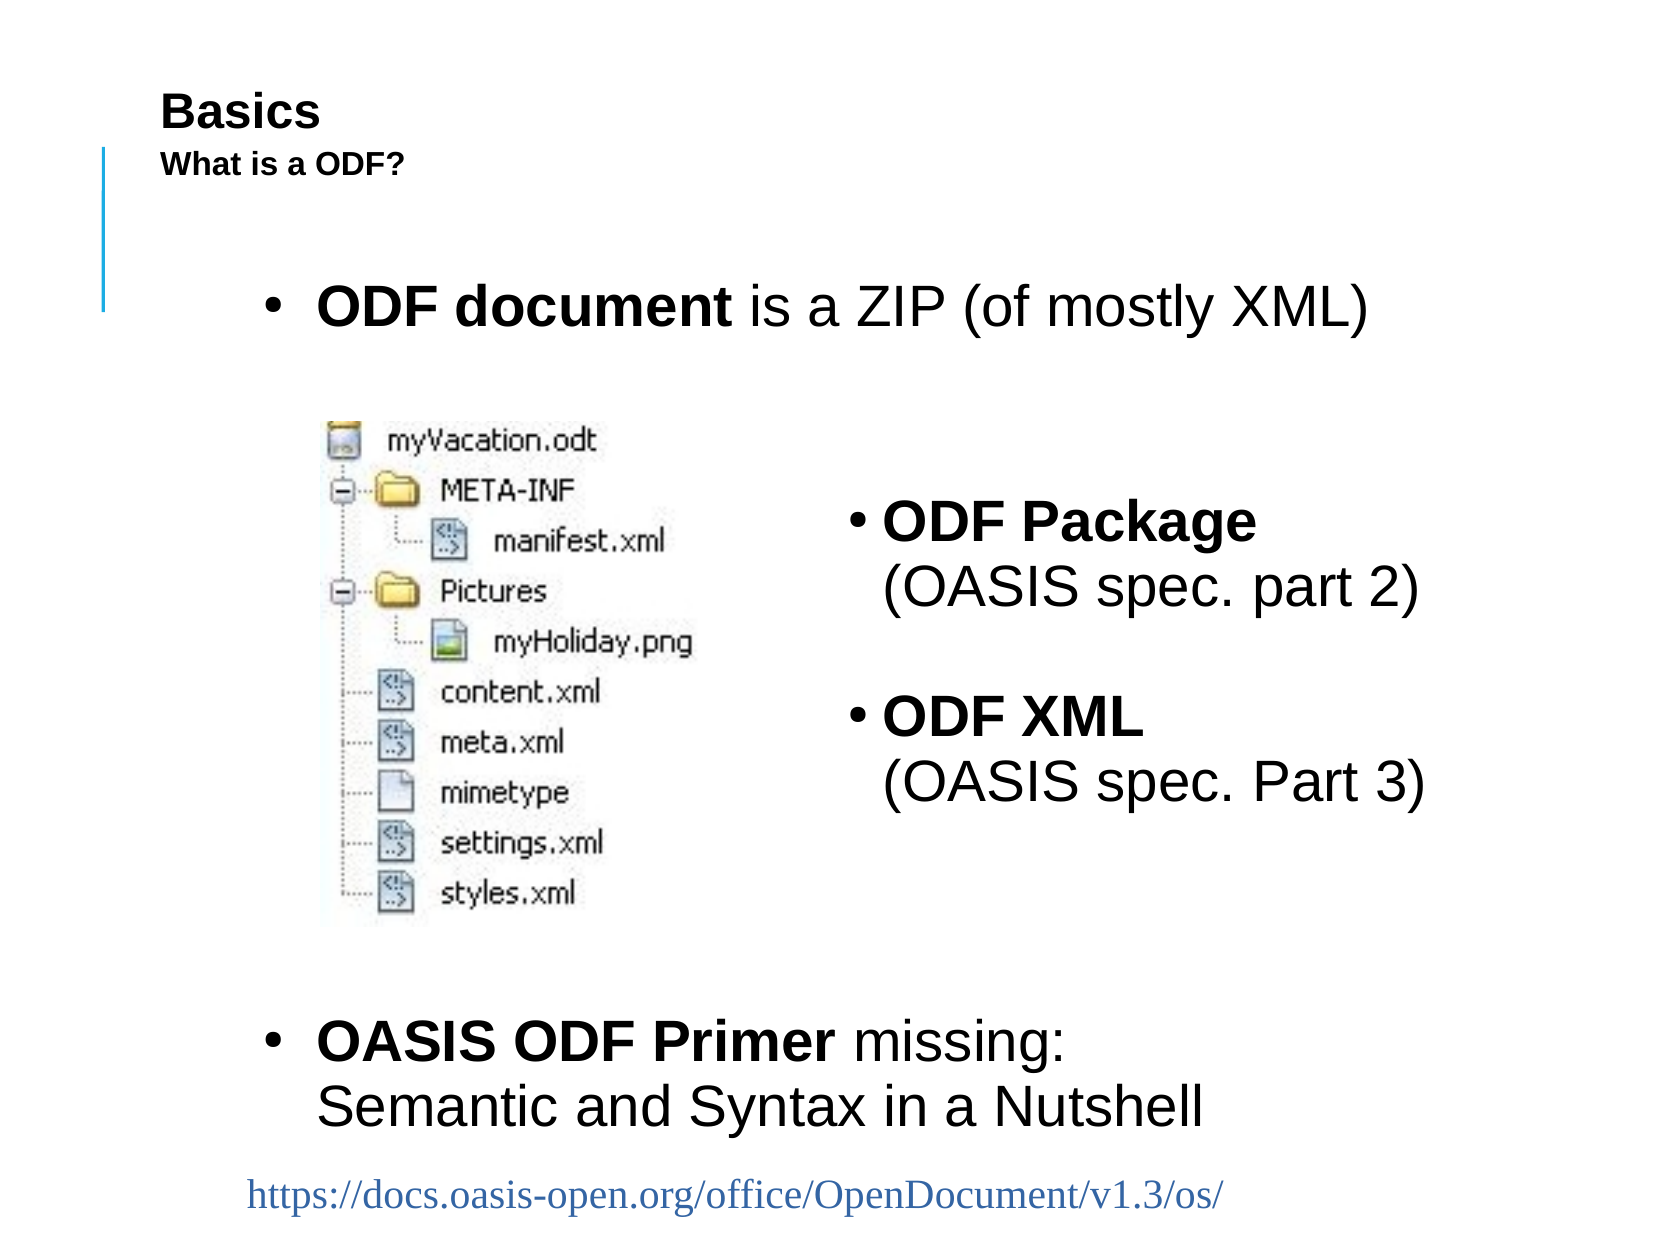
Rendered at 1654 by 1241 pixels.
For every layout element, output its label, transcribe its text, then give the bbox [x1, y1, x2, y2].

text_box https://docs.oasis-open.org/office/OpenDocument/v1.3/os/ [67, 1166, 1415, 1241]
text_box ODF document is a ZIP (of mostly XML) ODF Package (OASIS spec. part 2) ODF XML (OASIS spec. Part 3) OASIS ODF Primer missing: Semantic and Syntax in a Nutshell [230, 266, 1530, 1147]
picture [320, 421, 751, 927]
title Basics What is a ODF? [160, 74, 1530, 242]
